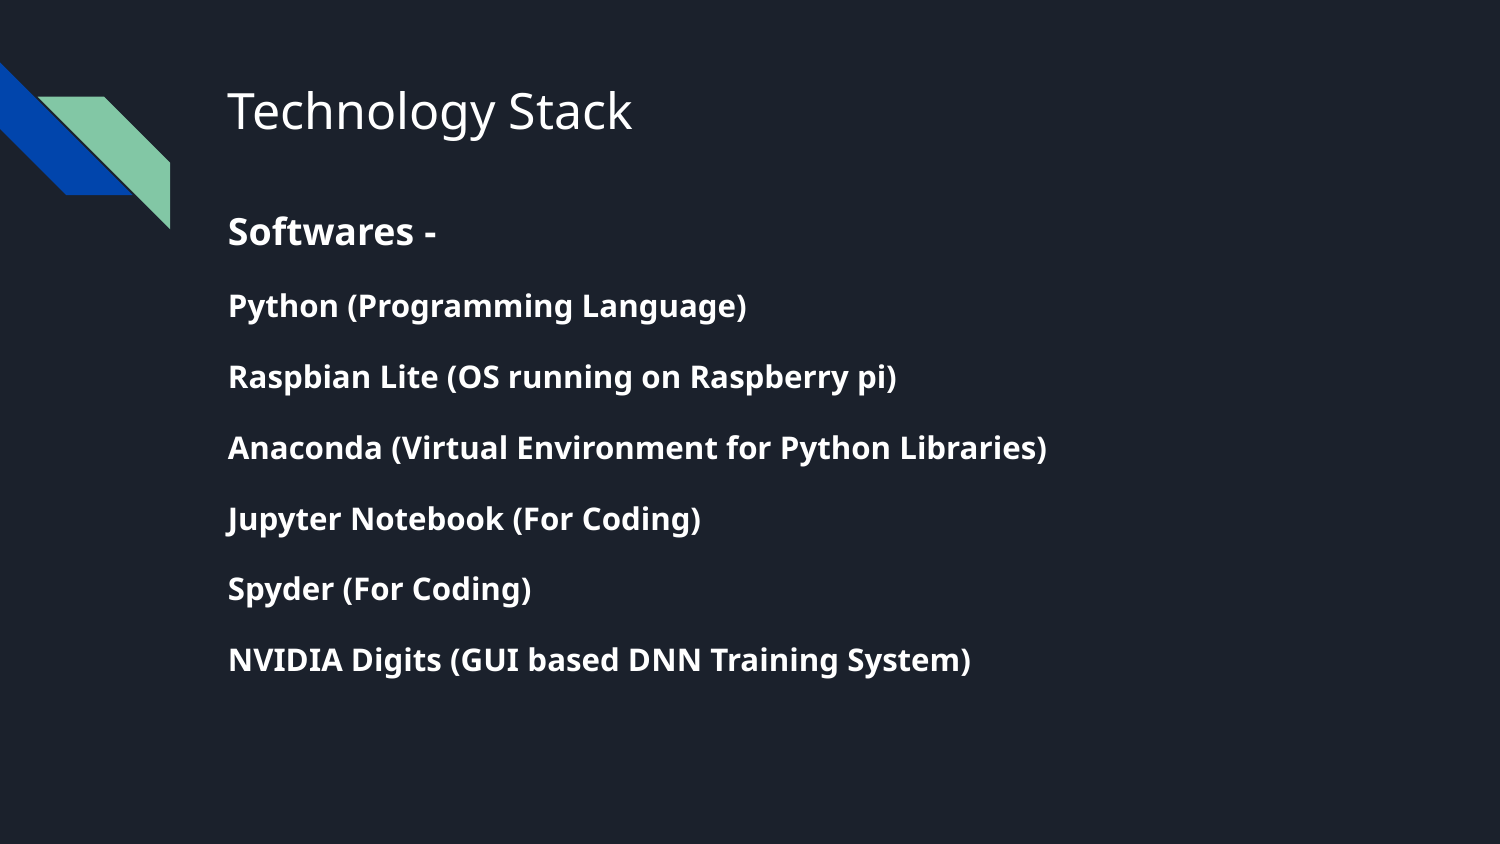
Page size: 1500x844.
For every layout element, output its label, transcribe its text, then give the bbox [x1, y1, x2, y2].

list Softwares - Python (Programming Language) Raspbian Lite (OS running on Raspberry pi) Anaconda (Virtual Environment for Python Libraries) Jupyter Notebook (For Coding) Spyder (For Coding) NVIDIA Digits (GUI based DNN Training System) [212, 193, 1368, 728]
title Technology Stack [212, 64, 1368, 193]
